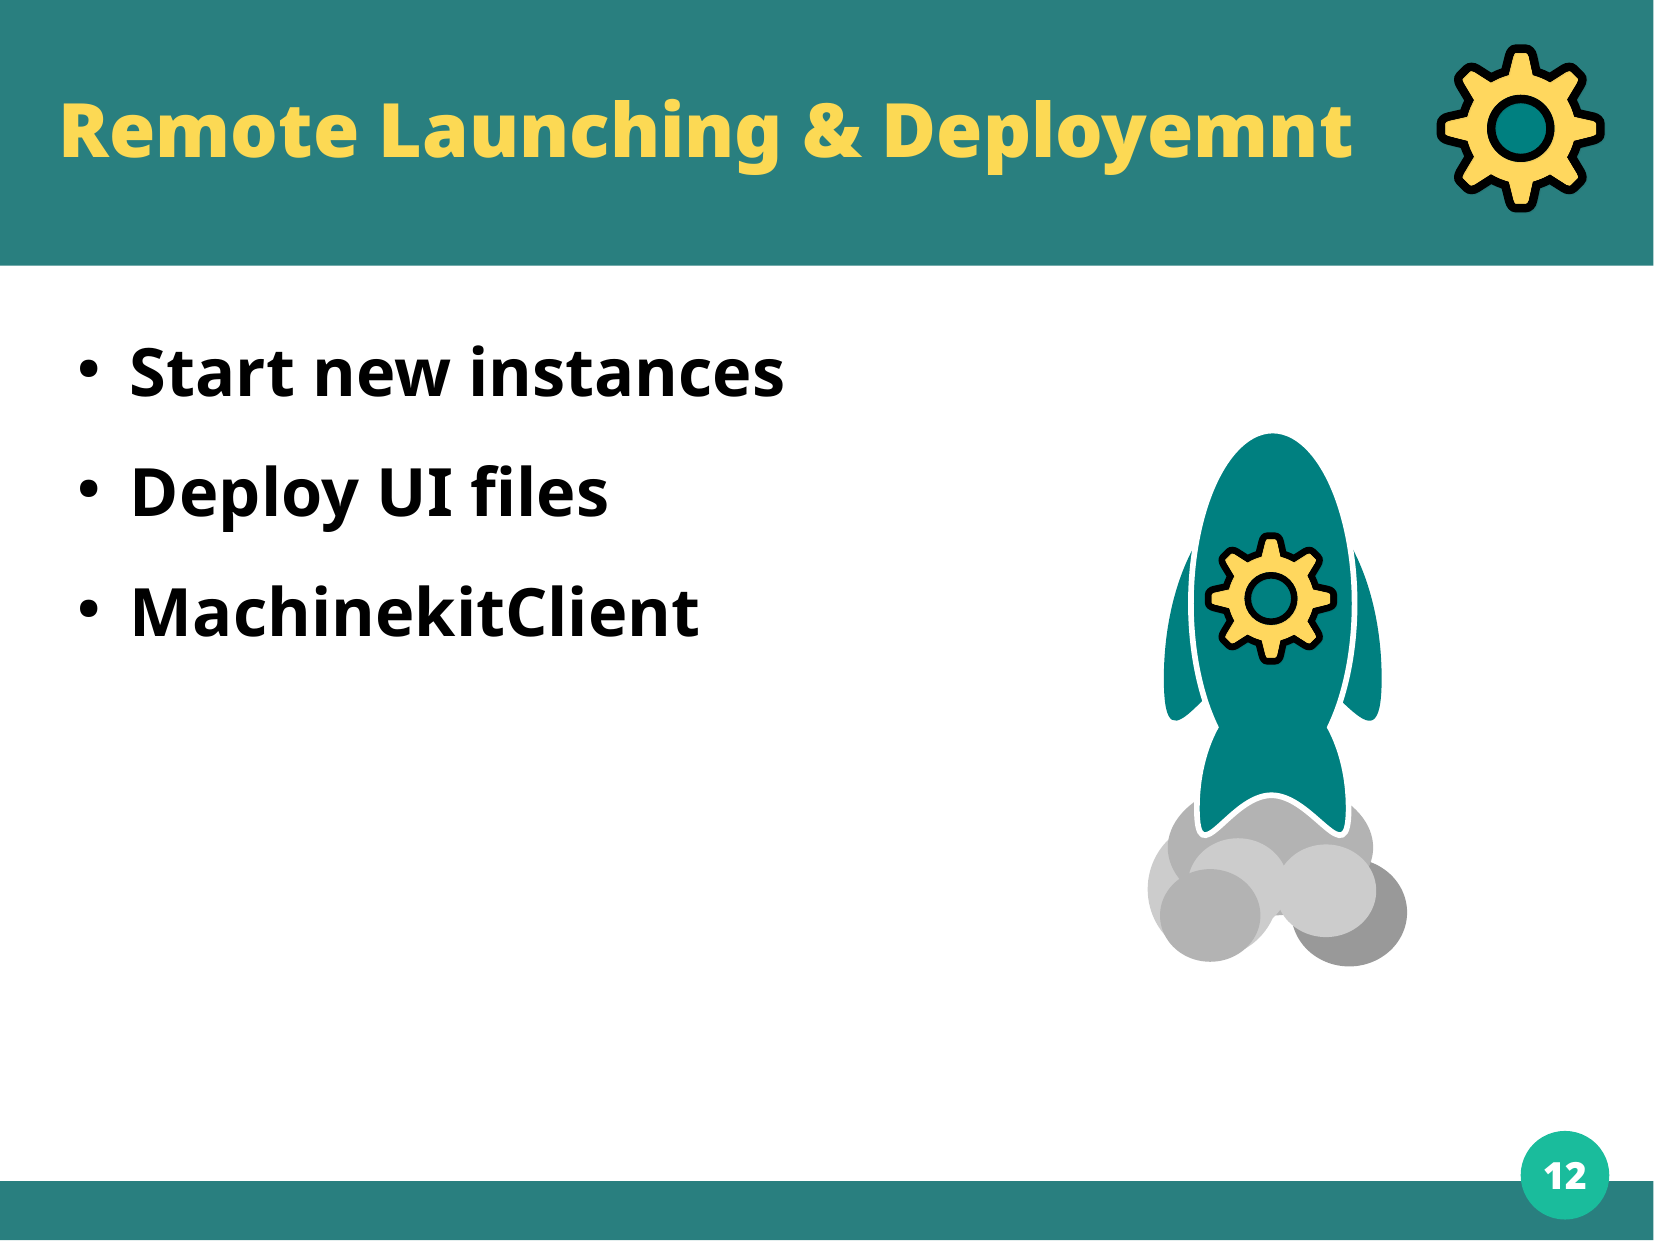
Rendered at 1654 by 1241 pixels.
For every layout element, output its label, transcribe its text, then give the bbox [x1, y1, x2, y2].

picture [1074, 401, 1495, 995]
list Start new instances Deploy UI files MachinekitClient [59, 324, 1595, 1152]
title Remote Launching & Deployemnt [59, 49, 1595, 207]
